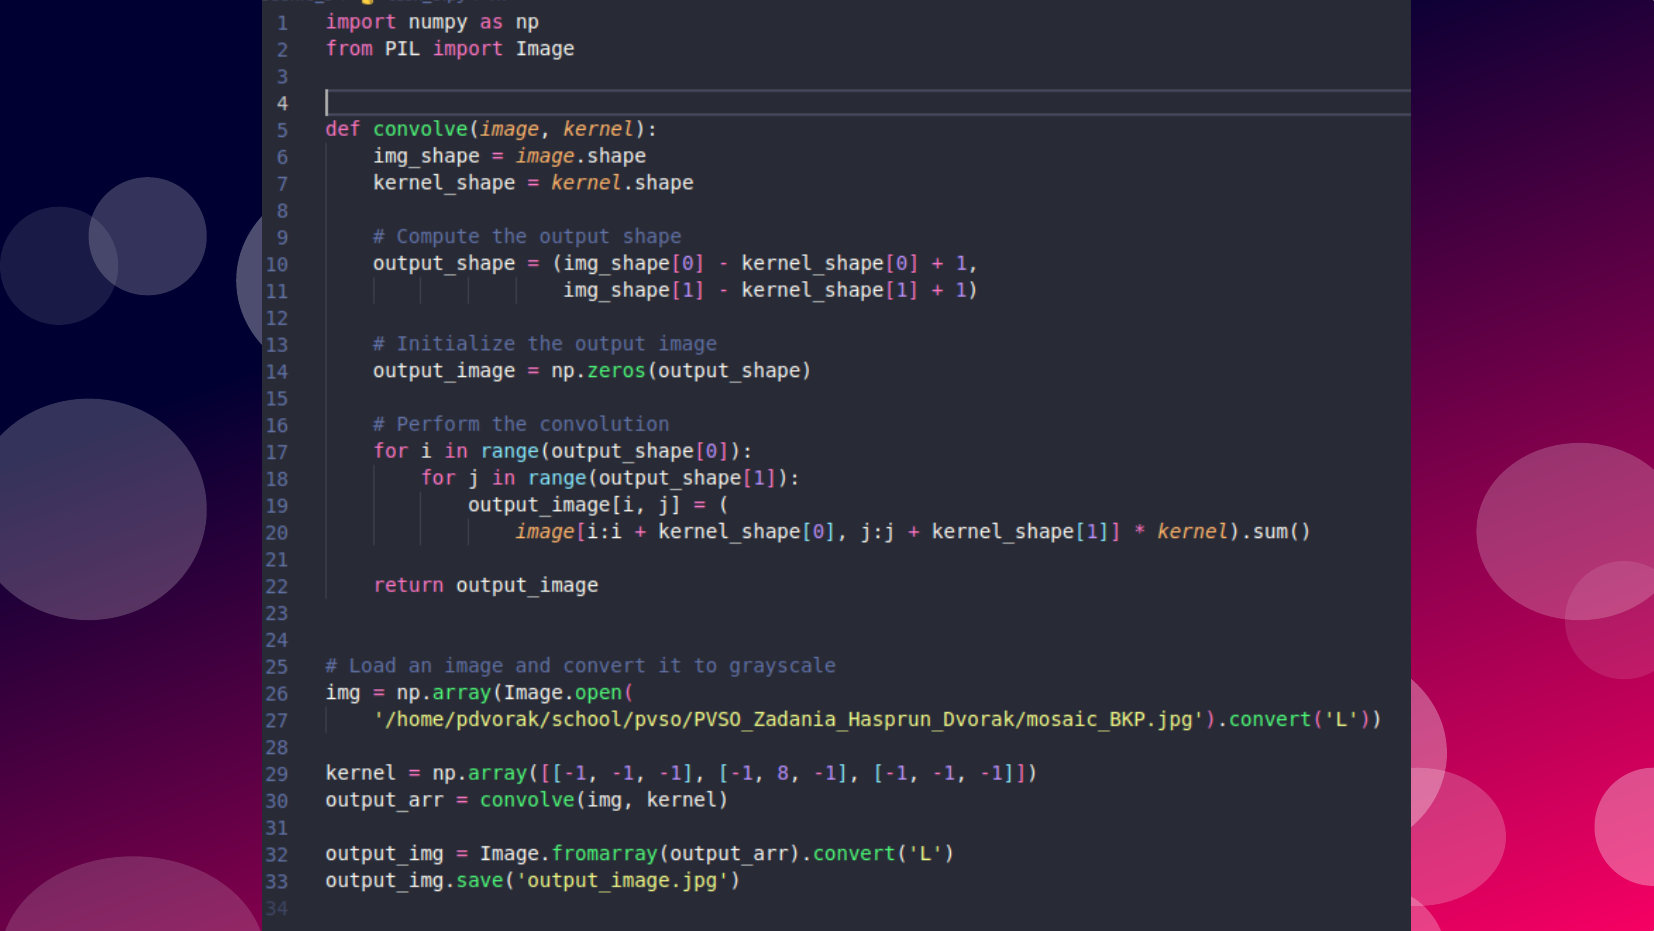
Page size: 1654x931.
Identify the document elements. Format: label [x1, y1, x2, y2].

title [1411, 234, 1571, 390]
title [82, 234, 262, 390]
picture [262, 0, 1411, 931]
